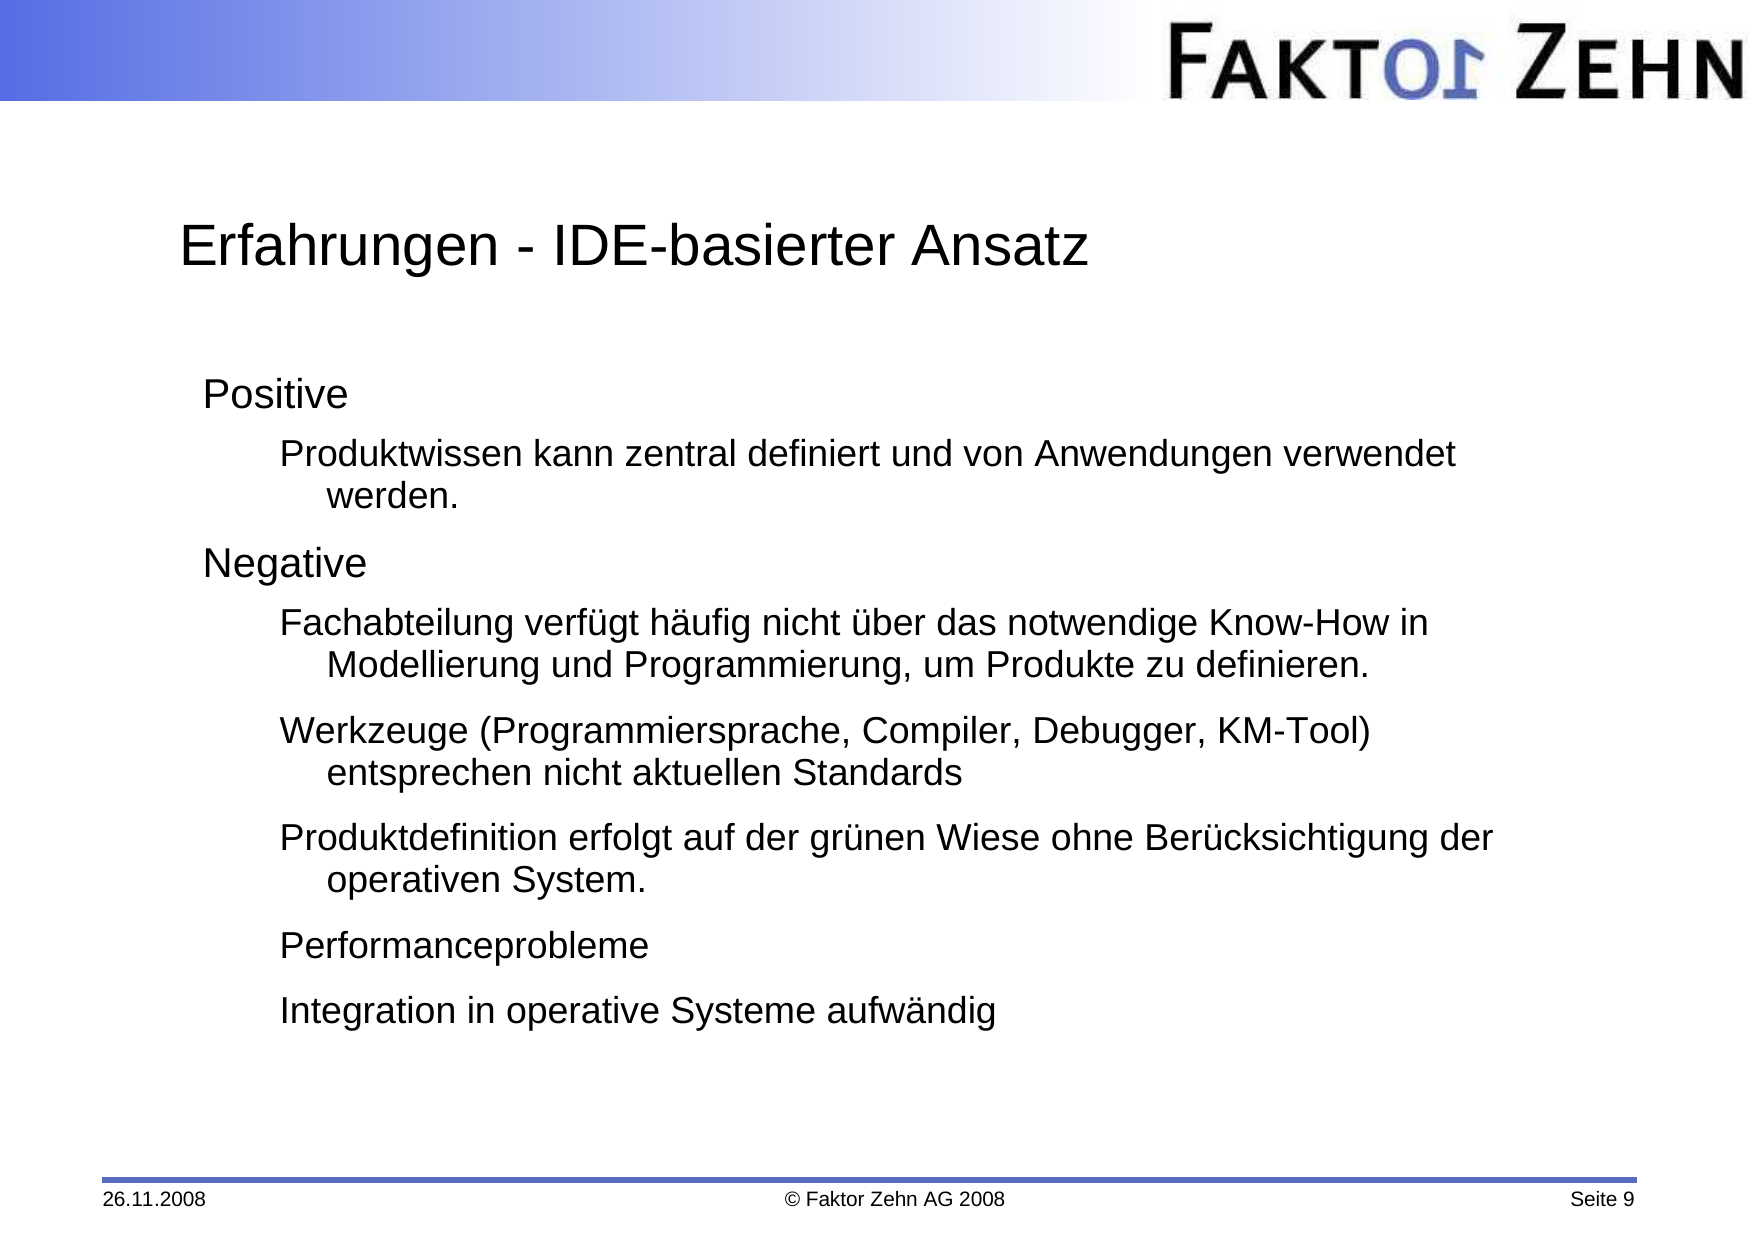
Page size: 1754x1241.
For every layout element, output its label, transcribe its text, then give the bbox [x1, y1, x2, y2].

list Positive Produktwissen kann zentral definiert und von Anwendungen verwendet werden. Negative Fachabteilung verfügt häufig nicht über das notwendige Know-How in Modellierung und Programmierung, um Produkte zu definieren. Werkzeuge (Programmiersprache, Compiler, Debugger, KM-Tool) entsprechen nicht aktuellen Standards Produktdefinition erfolgt auf der grünen Wiese ohne Berücksichtigung der operativen System. Performanceprobleme Integration in operative Systeme aufwändig [185, 371, 1582, 1078]
picture [1162, 7, 1752, 100]
title Erfahrungen - IDE-basierter Ansatz [179, 142, 1576, 349]
